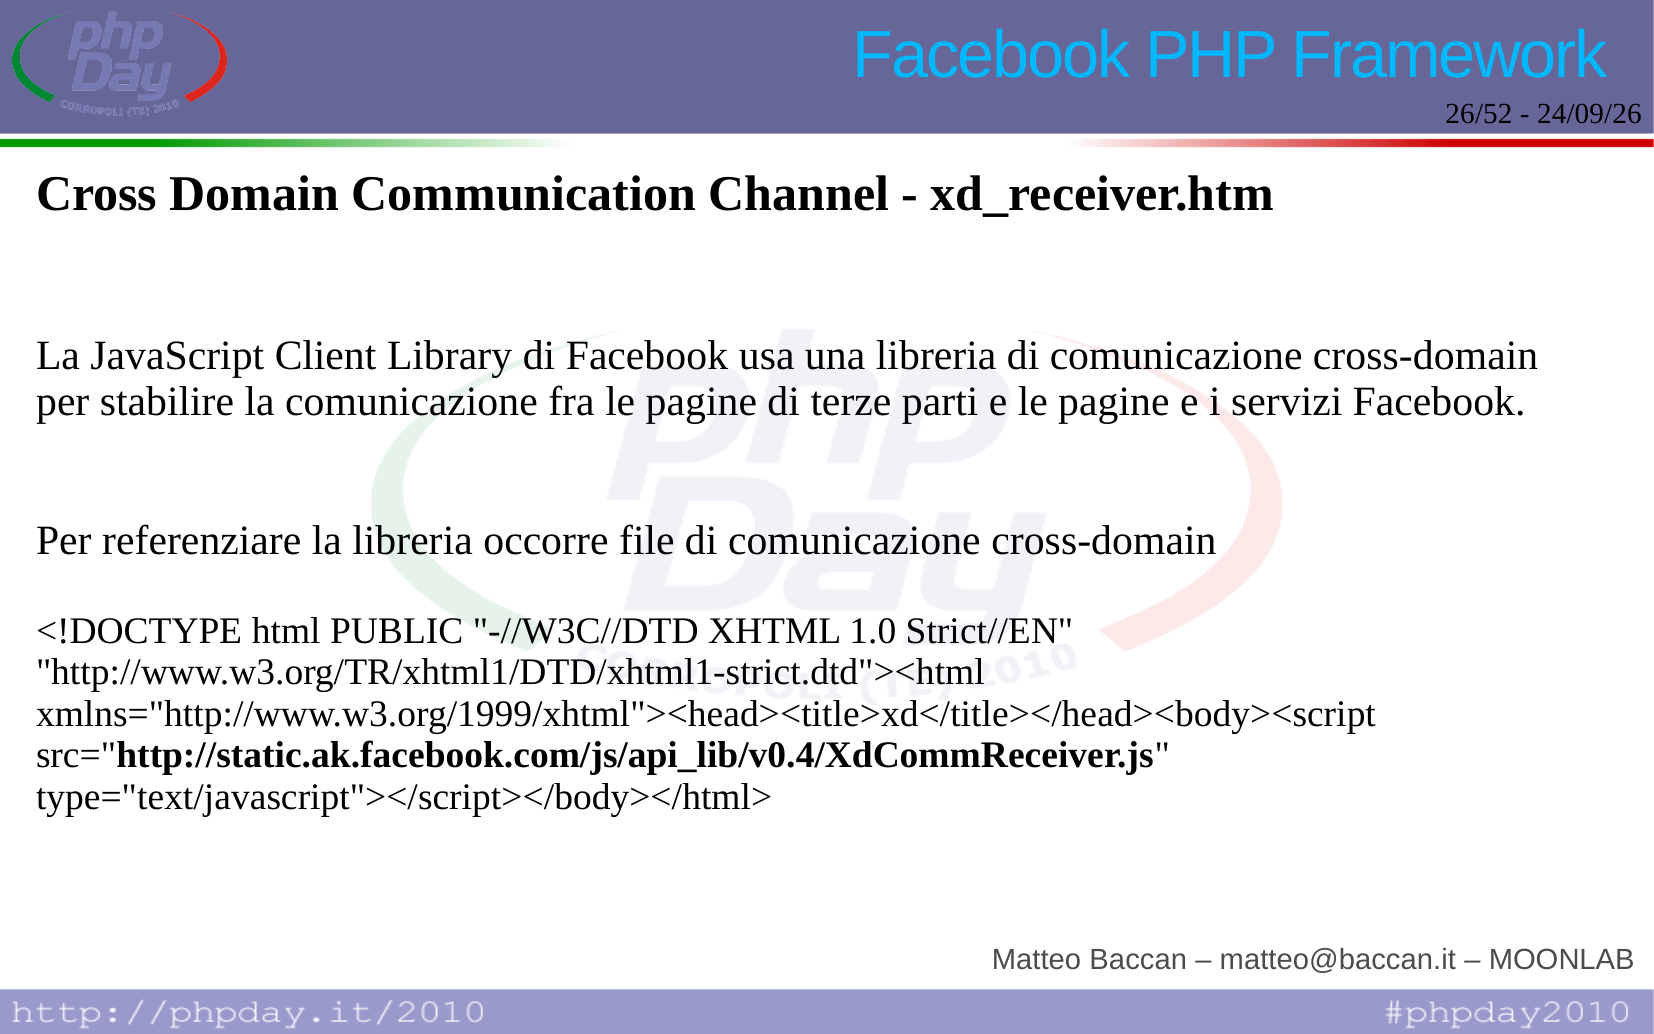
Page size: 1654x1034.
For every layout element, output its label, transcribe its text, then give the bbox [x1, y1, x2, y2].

title Facebook PHP Framework [132, 5, 1609, 103]
picture [0, 0, 1654, 1034]
text_box Cross Domain Communication Channel - xd_receiver.htm La JavaScript Client Library di Facebook usa una libreria di comunicazione cross-domain per stabilire la comunicazione fra le pagine di terze parti e le pagine e i servizi Facebook. Per referenziare la libreria occorre file di comunicazione cross-domain <!DOCTYPE html PUBLIC "-//W3C//DTD XHTML 1.0 Strict//EN" "http://www.w3.org/TR/xhtml1/DTD/xhtml1-strict.dtd"><html xmlns="http://www.w3.org/1999/xhtml"><head><title>xd</title></head><body><script src="http://static.ak.facebook.com/js/api_lib/v0.4/XdCommReceiver.js" type="text/javascript"></script></body></html> [21, 158, 1610, 886]
